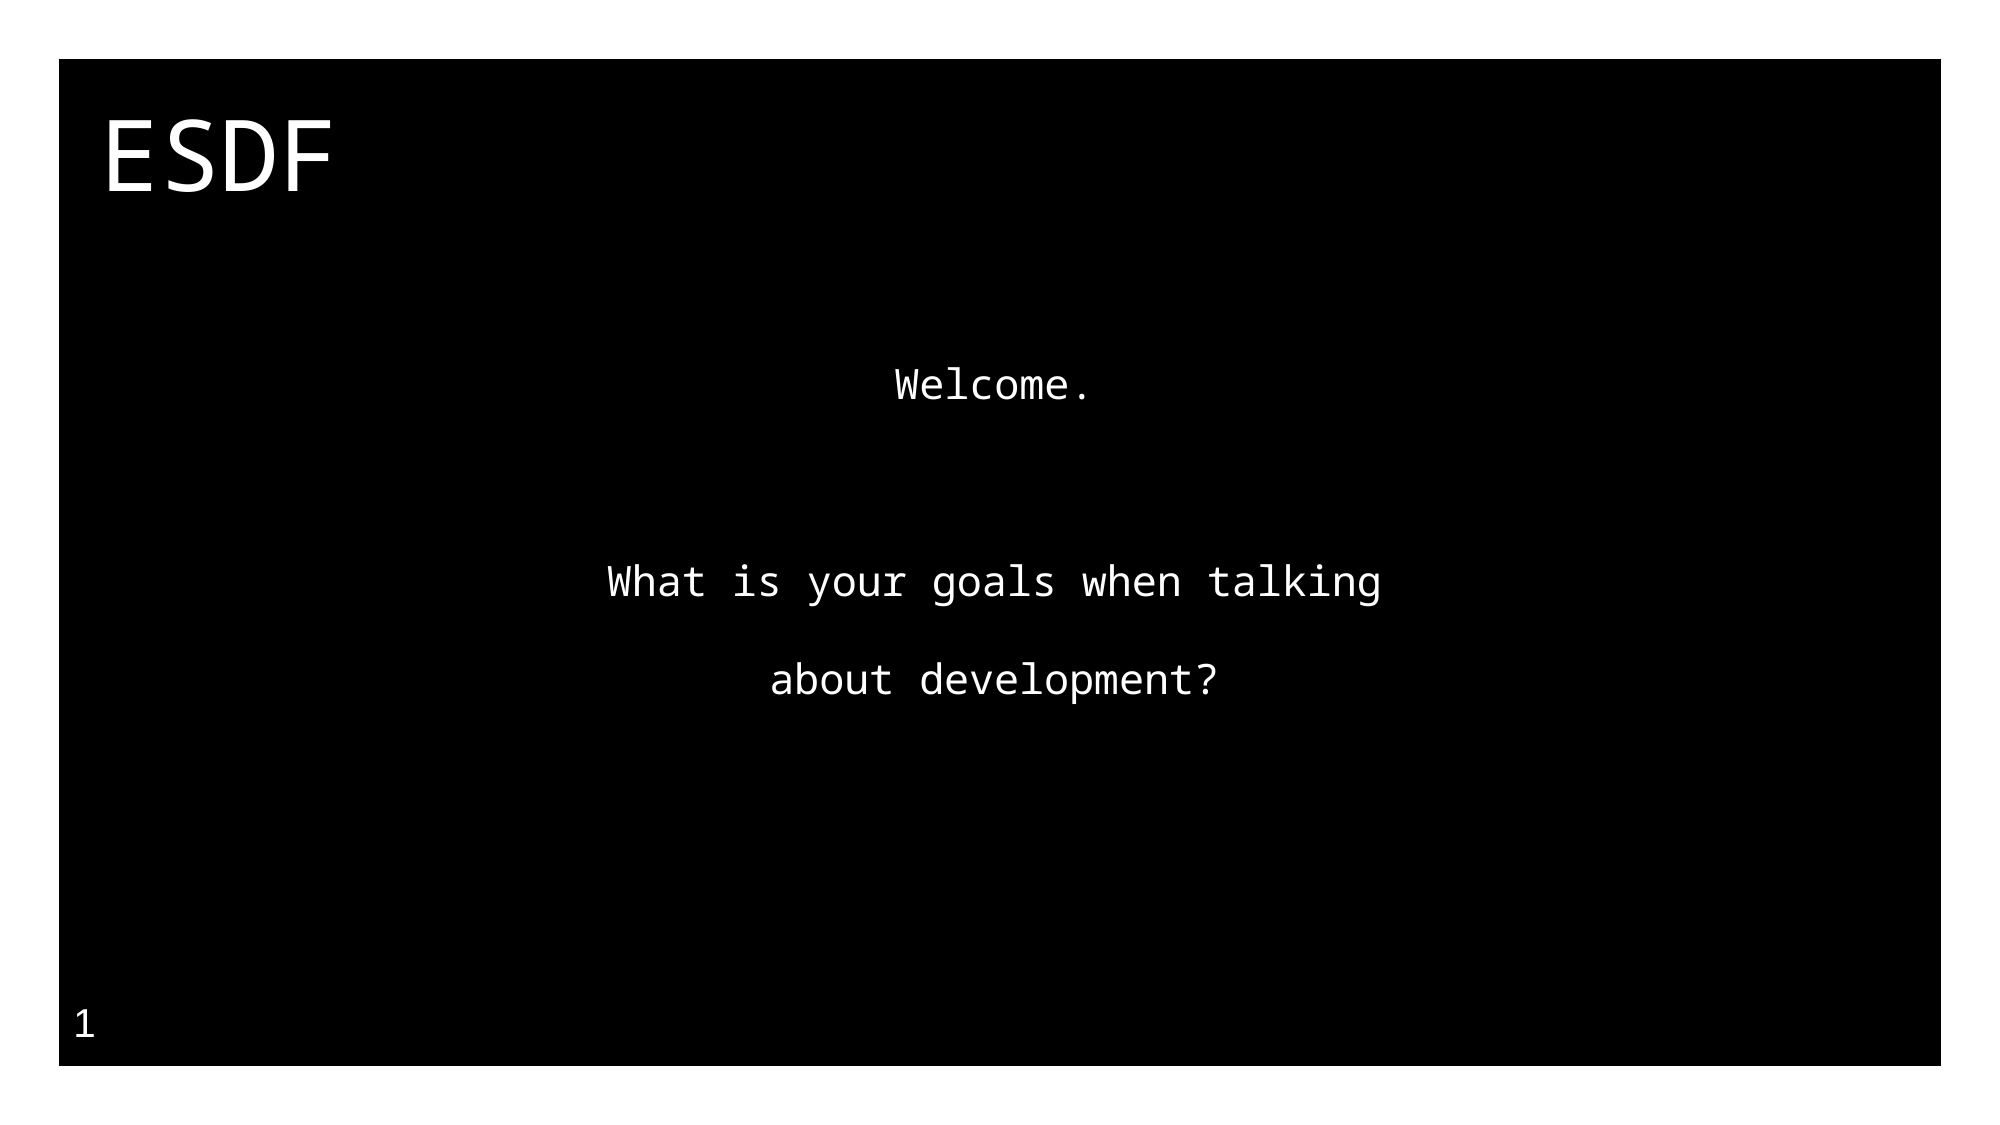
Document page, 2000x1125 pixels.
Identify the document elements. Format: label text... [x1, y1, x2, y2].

subtitle Welcome. What is your goals when talking about development? [546, 96, 1443, 989]
title ESDF [100, 0, 515, 396]
text_box 1 [58, 992, 773, 1070]
